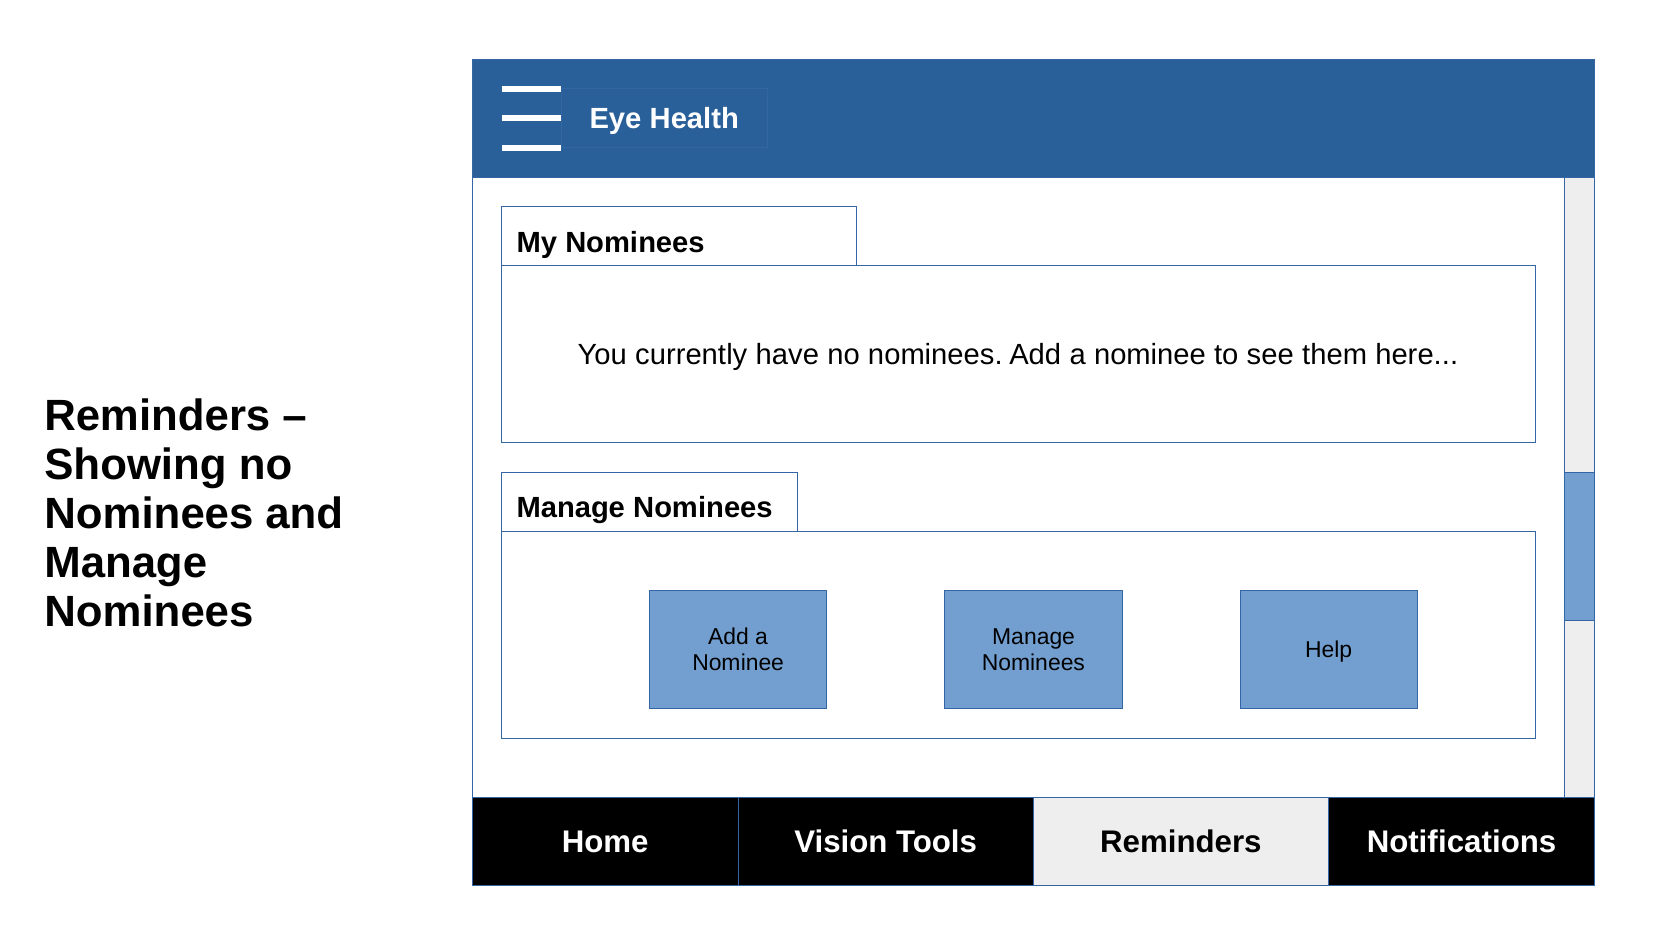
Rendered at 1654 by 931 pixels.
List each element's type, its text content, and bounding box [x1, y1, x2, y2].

text_box Vision Tools [738, 797, 1033, 886]
text_box My Nominees [501, 206, 857, 266]
text_box Notifications [1328, 797, 1595, 886]
text_box Reminders – Showing no Nominees and Manage Nominees [29, 383, 443, 692]
text_box Home [472, 797, 738, 886]
text_box [472, 59, 1595, 798]
text_box You currently have no nominees. Add a nominee to see them here... [501, 265, 1536, 443]
text_box Add a Nominee [649, 590, 827, 709]
text_box Manage Nominees [501, 472, 798, 532]
text_box Reminders [1033, 797, 1328, 886]
text_box Help [1240, 590, 1418, 709]
text_box Manage Nominees [944, 590, 1123, 709]
text_box Eye Health [561, 88, 768, 148]
